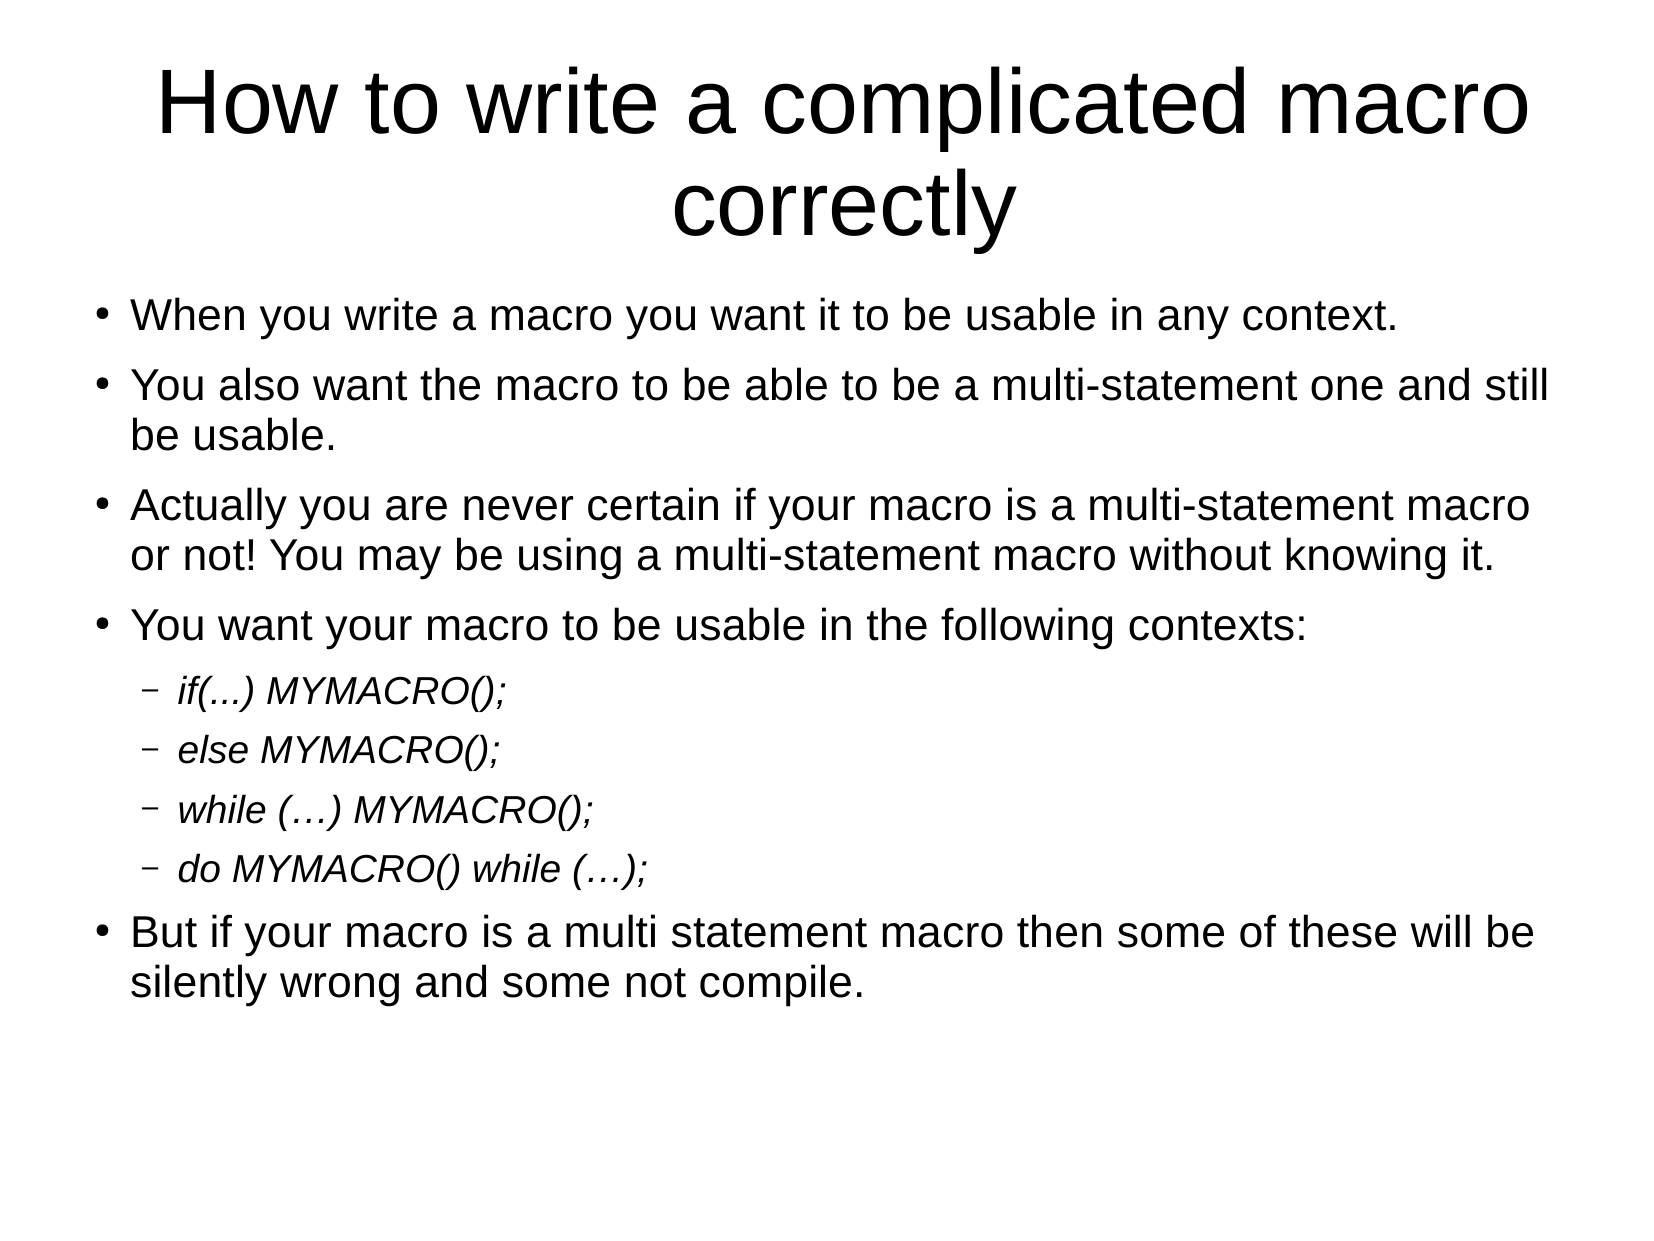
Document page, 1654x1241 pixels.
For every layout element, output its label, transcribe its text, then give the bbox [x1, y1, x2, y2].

title How to write a complicated macro correctly [82, 49, 1571, 257]
list When you write a macro you want it to be usable in any context. You also want the macro to be able to be a multi-statement one and still be usable. Actually you are never certain if your macro is a multi-statement macro or not! You may be using a multi-statement macro without knowing it. You want your macro to be usable in the following contexts: if(...) MYMACRO(); else MYMACRO(); while (…) MYMACRO(); do MYMACRO() while (…); But if your macro is a multi statement macro then some of these will be silently wrong and some not compile. [82, 290, 1571, 1010]
